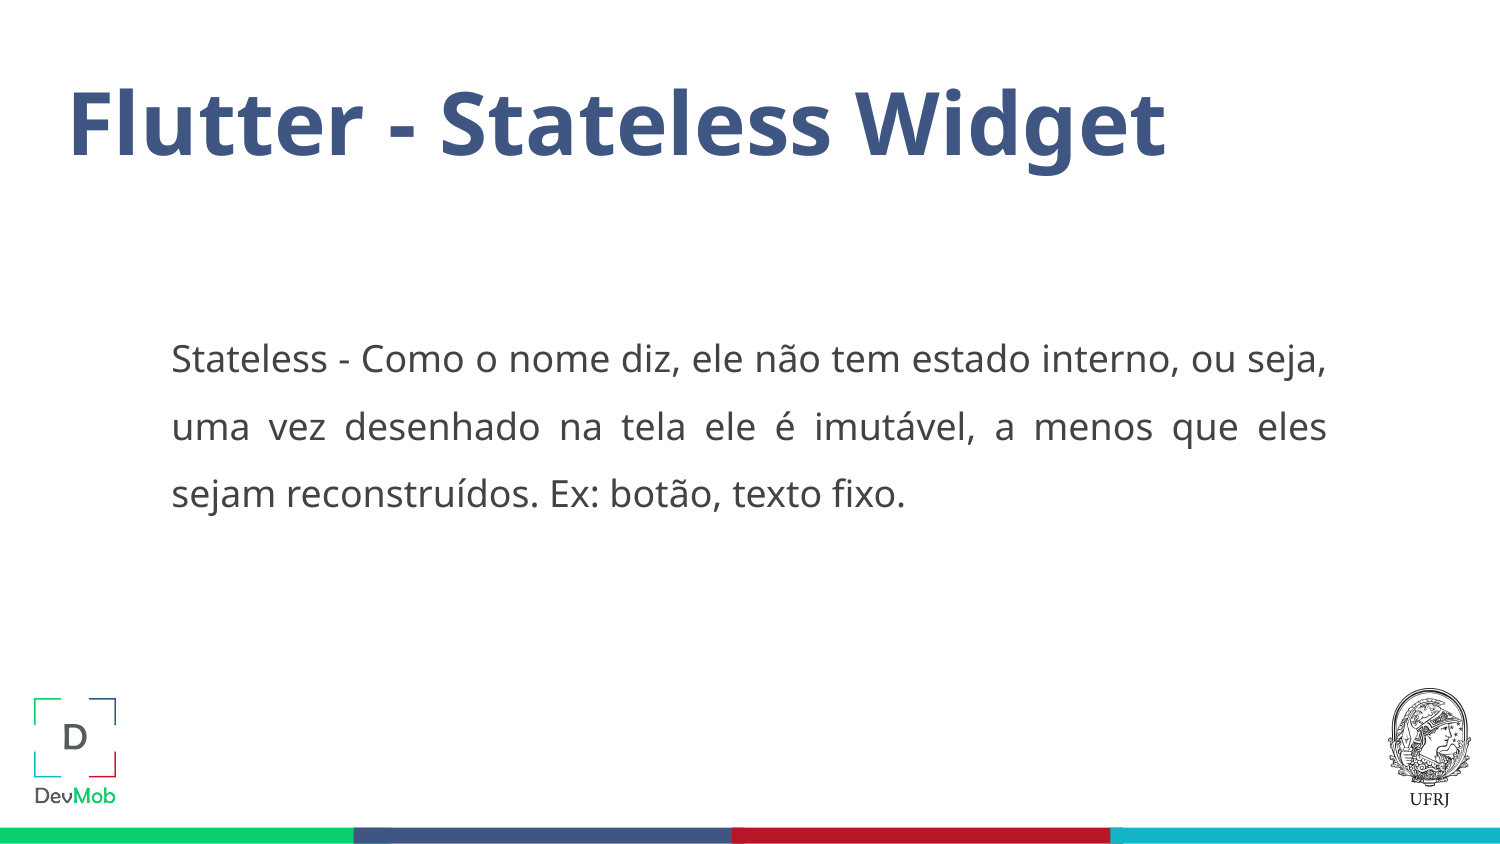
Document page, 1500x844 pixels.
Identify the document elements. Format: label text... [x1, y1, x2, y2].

title Flutter - Stateless Widget [51, 51, 1449, 189]
picture [1388, 688, 1471, 808]
list Stateless - Como o nome diz, ele não tem estado interno, ou seja, uma vez desenhado na tela ele é imutável, a menos que eles sejam reconstruídos. Ex: botão, texto fixo. [156, 297, 1344, 546]
picture [34, 698, 116, 808]
